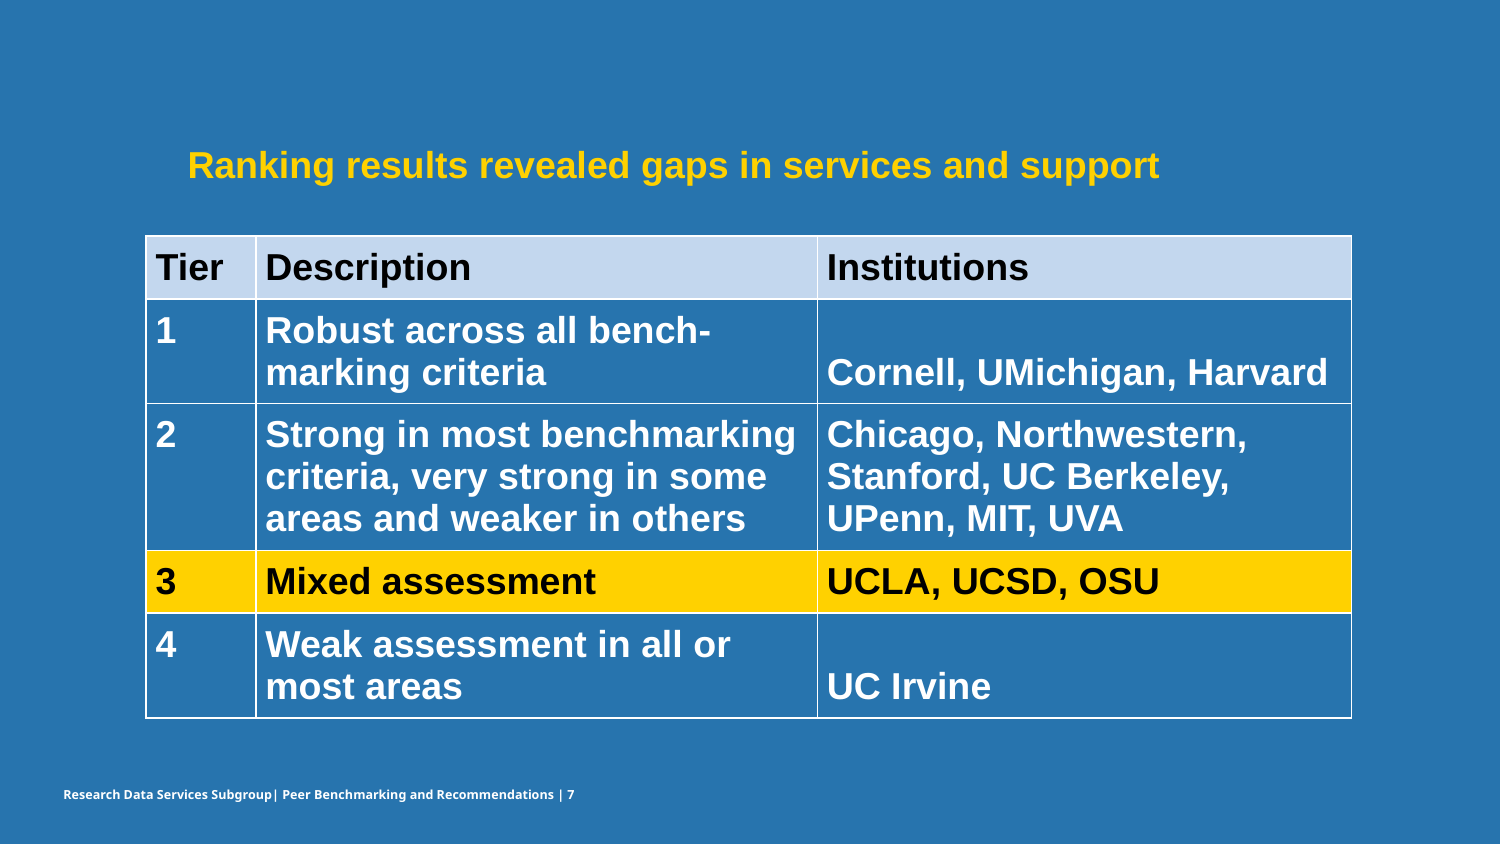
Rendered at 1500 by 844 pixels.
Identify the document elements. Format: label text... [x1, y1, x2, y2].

table_cell UCLA, UCSD, OSU [818, 551, 1351, 612]
table_cell Cornell, UMichigan, Harvard [818, 300, 1351, 403]
table_cell Robust across all bench-marking criteria [257, 300, 817, 403]
table_cell Chicago, Northwestern, Stanford, UC Berkeley, UPenn, MIT, UVA [818, 404, 1351, 550]
table_cell 2 [147, 404, 255, 550]
table_header Tier [147, 237, 255, 298]
table_cell Mixed assessment [257, 551, 817, 612]
table_cell Strong in most benchmarking criteria, very strong in some areas and weaker in others [257, 404, 817, 550]
table_cell 4 [147, 614, 255, 717]
title Ranking results revealed gaps in services and support [187, 89, 1313, 187]
table_cell Weak assessment in all or most areas [257, 614, 817, 717]
table_header Institutions [818, 237, 1351, 298]
table_cell 3 [147, 551, 255, 612]
table_header Description [257, 237, 817, 298]
table_cell 1 [147, 300, 255, 403]
table_cell UC Irvine [818, 614, 1351, 717]
